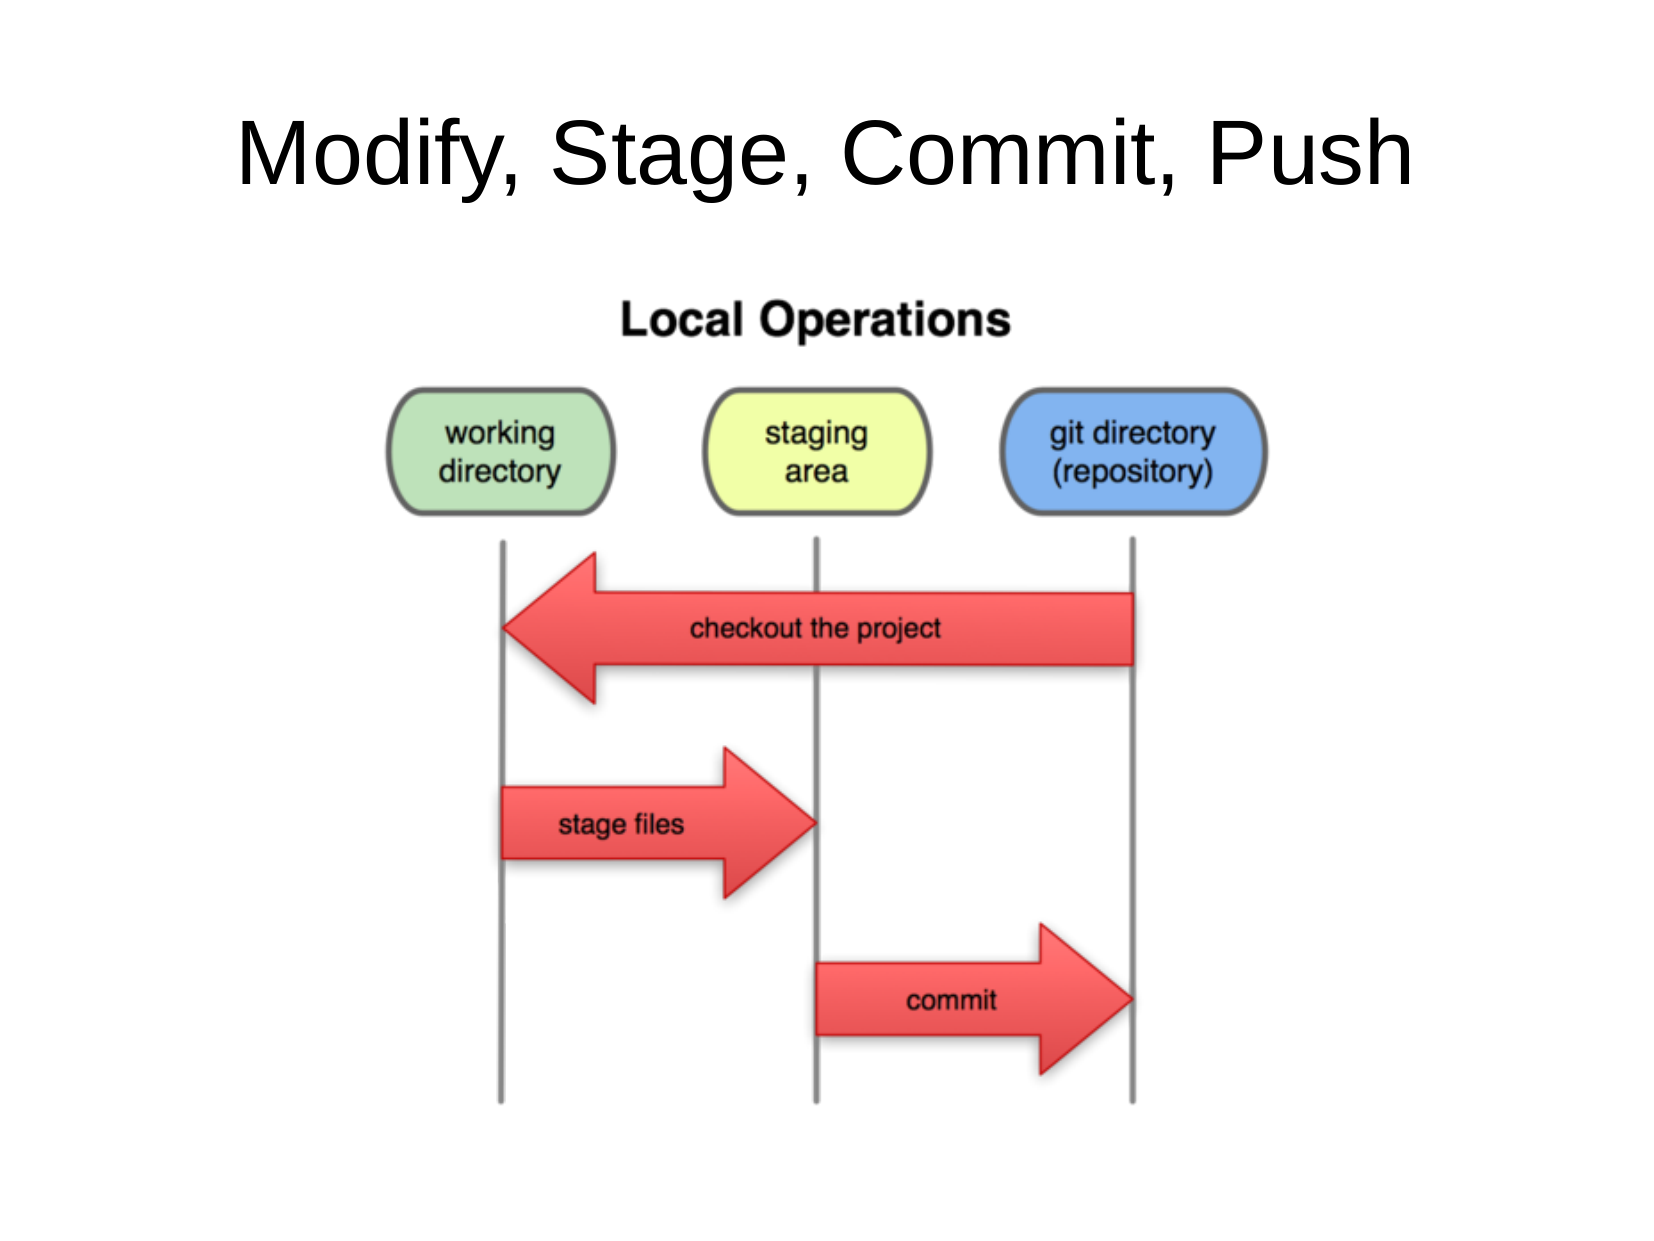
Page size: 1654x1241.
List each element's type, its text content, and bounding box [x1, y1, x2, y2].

picture [381, 290, 1272, 1109]
title Modify, Stage, Commit, Push [82, 49, 1571, 257]
